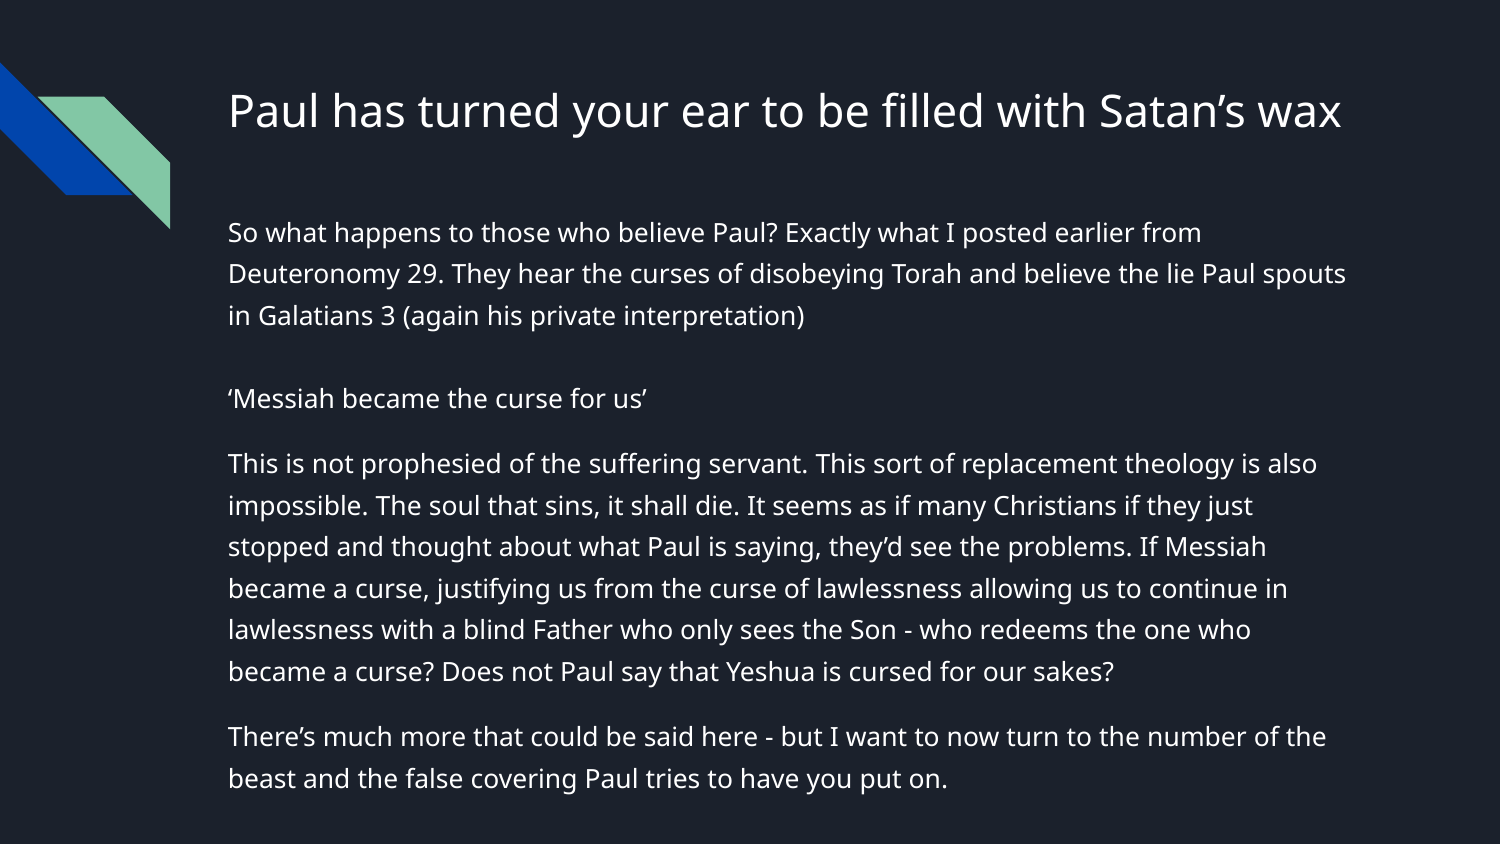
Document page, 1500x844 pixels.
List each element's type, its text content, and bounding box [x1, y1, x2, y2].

list So what happens to those who believe Paul? Exactly what I posted earlier from Deuteronomy 29. They hear the curses of disobeying Torah and believe the lie Paul spouts in Galatians 3 (again his private interpretation) ‘Messiah became the curse for us’ This is not prophesied of the suffering servant. This sort of replacement theology is also impossible. The soul that sins, it shall die. It seems as if many Christians if they just stopped and thought about what Paul is saying, they’d see the problems. If Messiah became a curse, justifying us from the curse of lawlessness allowing us to continue in lawlessness with a blind Father who only sees the Son - who redeems the one who became a curse? Does not Paul say that Yeshua is cursed for our sakes? There’s much more that could be said here - but I want to now turn to the number of the beast and the false covering Paul tries to have you put on. [212, 193, 1368, 812]
title Paul has turned your ear to be filled with Satan’s wax [212, 64, 1368, 193]
